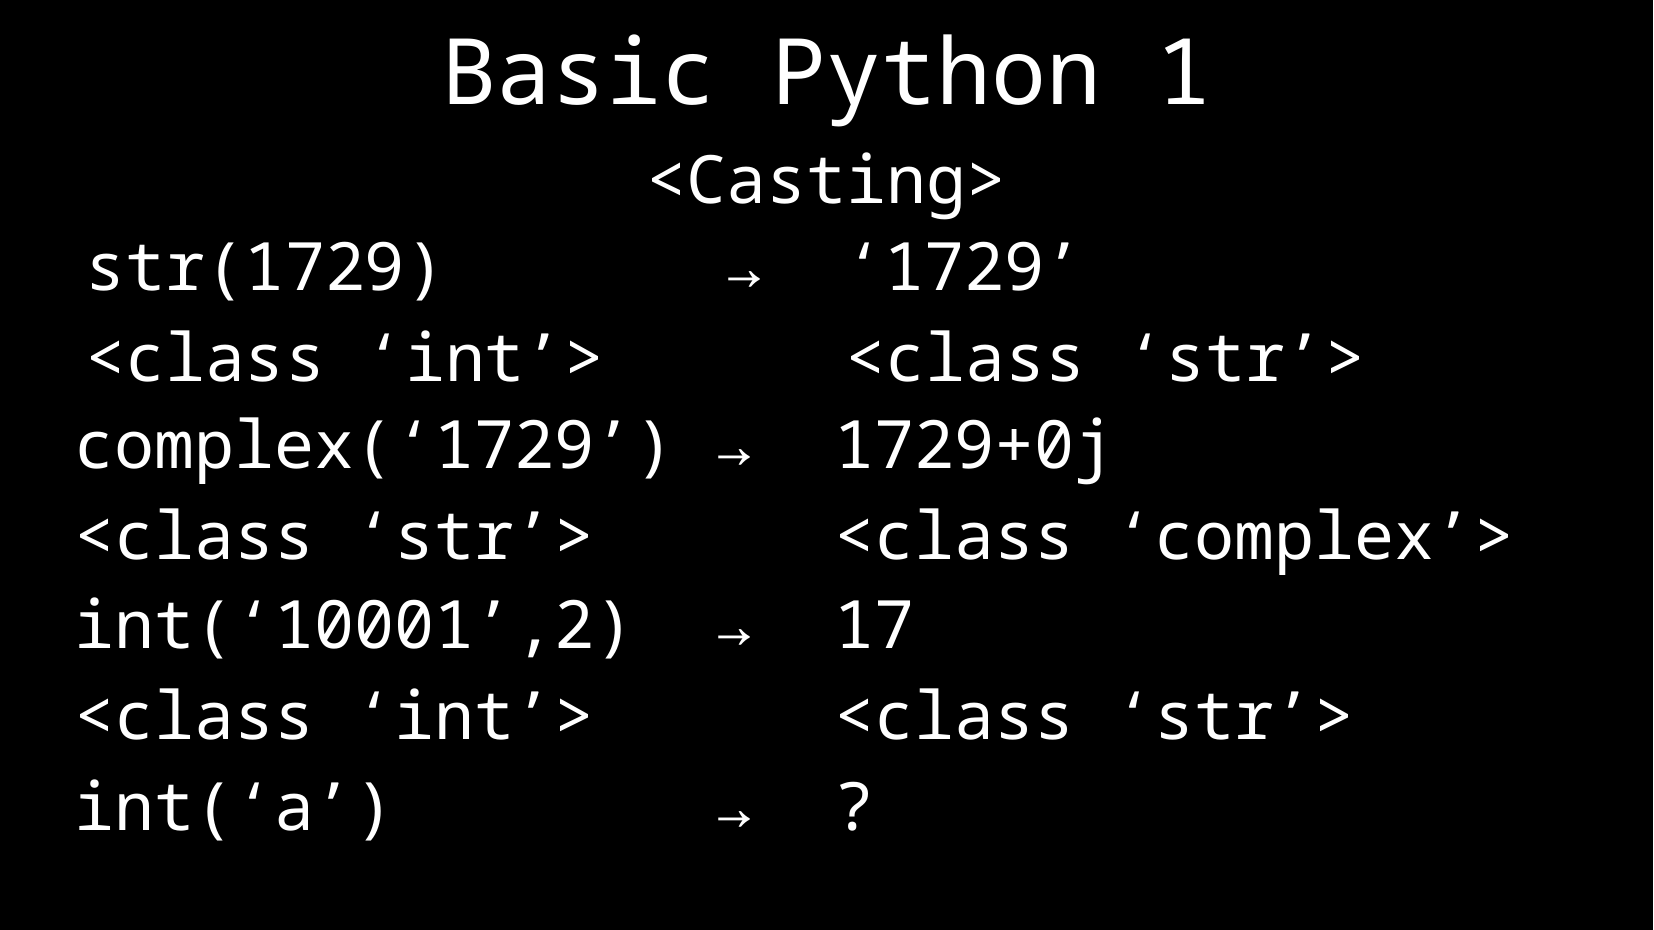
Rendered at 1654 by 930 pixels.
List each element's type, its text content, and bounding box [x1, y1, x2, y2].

text_box str(1729) → ‘1729’ <class ‘int’> <class ‘str’> [70, 211, 1381, 360]
text_box complex(‘1729’) → 1729+0j <class ‘str’> <class ‘complex’> [60, 390, 1530, 539]
text_box int(‘a’) → ? [60, 751, 1546, 901]
text_box int(‘10001’,2) → 17 <class ‘int’> <class ‘str’> [60, 570, 1546, 719]
title Basic Python 1 <Casting> [82, 35, 1571, 194]
